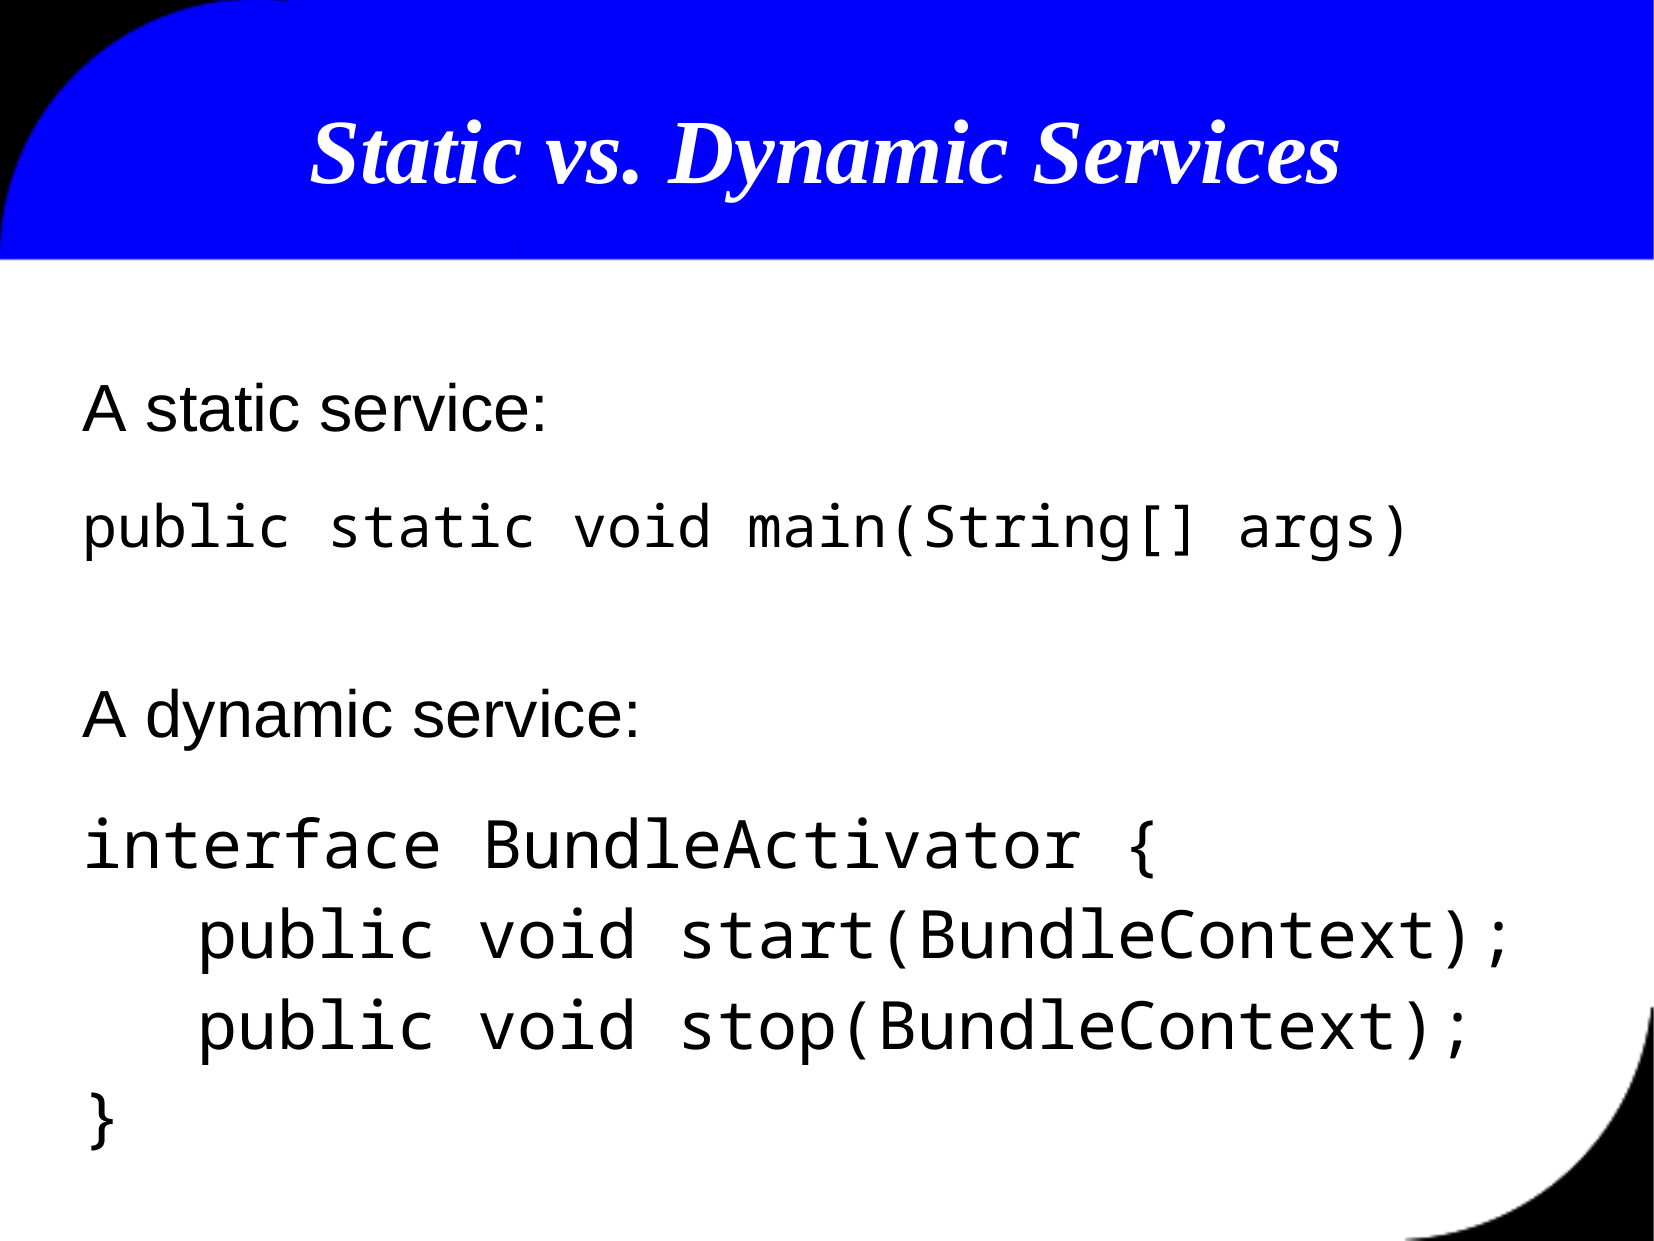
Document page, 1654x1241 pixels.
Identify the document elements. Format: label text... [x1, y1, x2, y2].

title Static vs. Dynamic Services [82, 49, 1571, 257]
subtitle A static service: public static void main(String[] args) A dynamic service: interface BundleActivator { public void start(BundleContext); public void stop(BundleContext); } [82, 337, 1571, 1157]
picture [0, 0, 1654, 1241]
